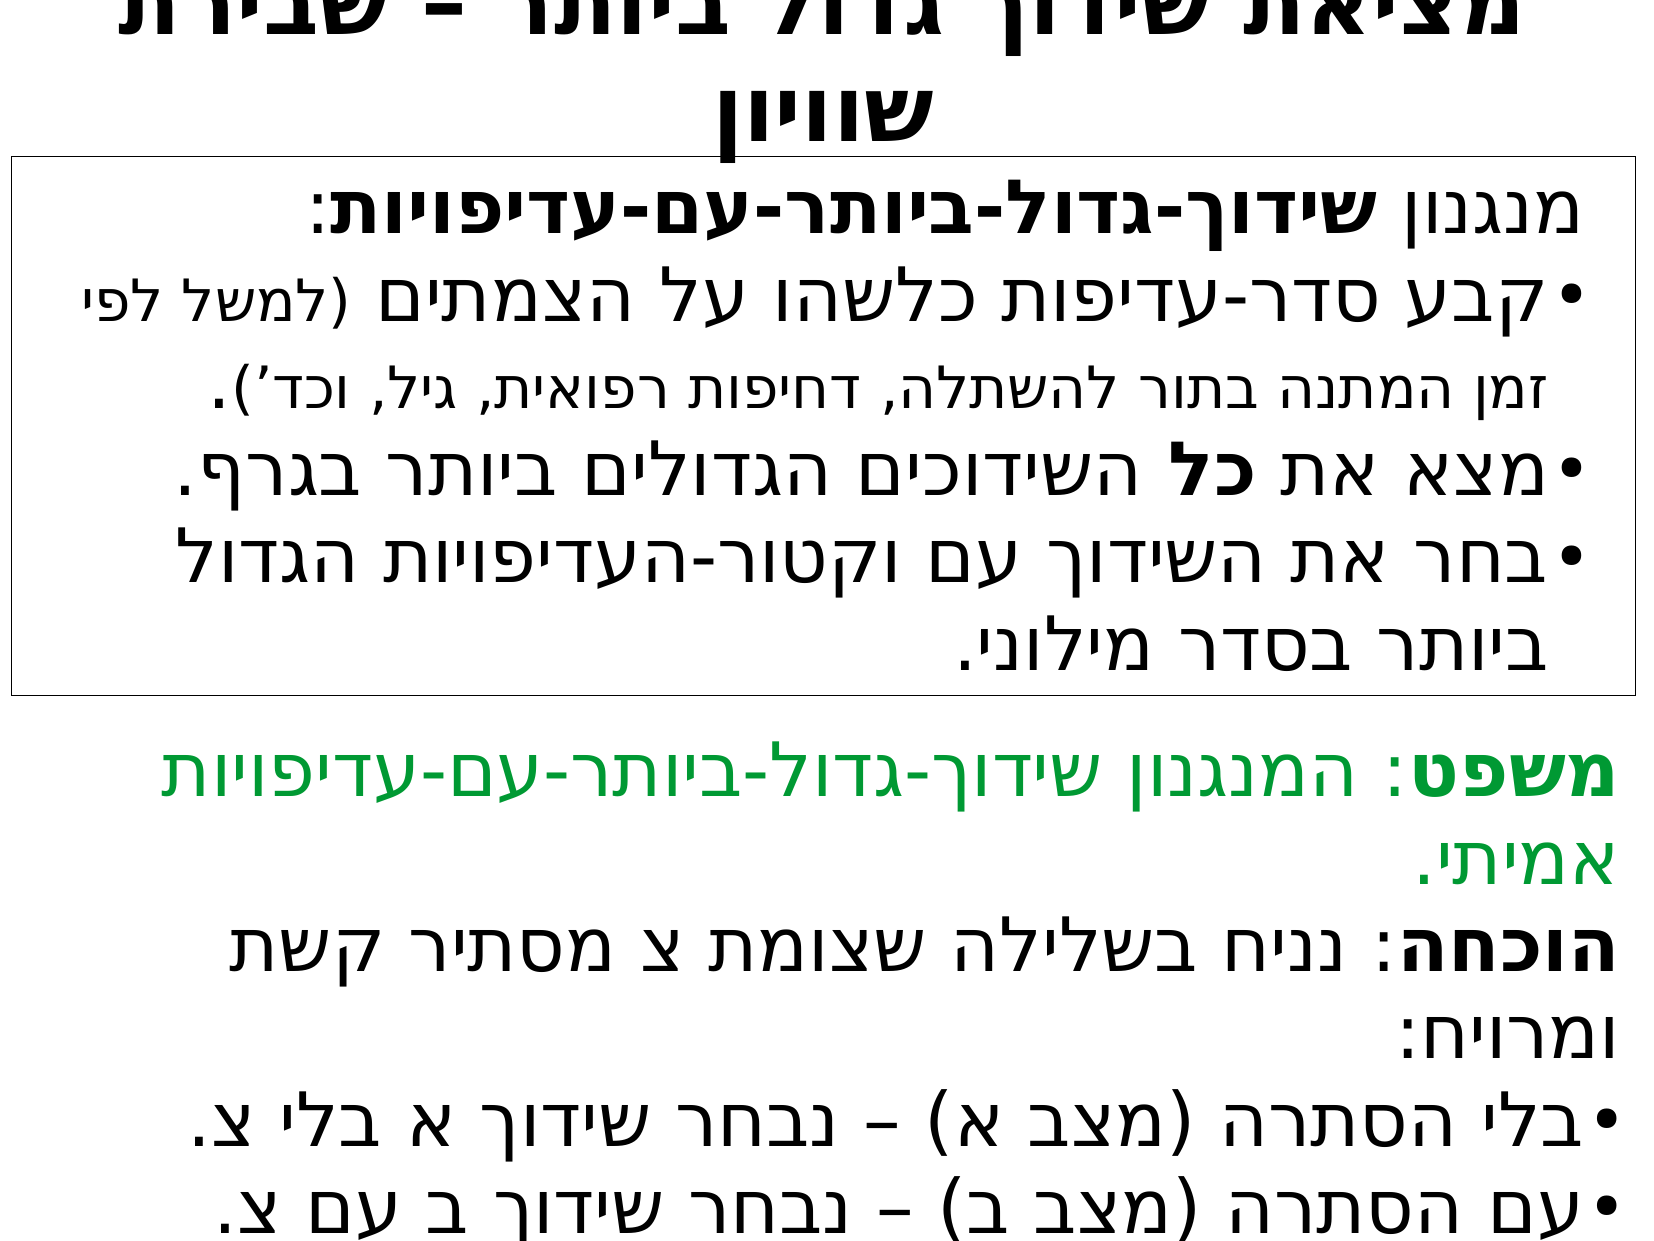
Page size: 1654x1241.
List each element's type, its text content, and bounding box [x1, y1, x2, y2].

text_box מנגנון שידוך-גדול-ביותר-עם-עדיפויות: קבע סדר-עדיפות כלשהו על הצמתים (למשל לפי זמן המתנה בתור להשתלה, דחיפות רפואית, גיל, וכד’). מצא את כל השידוכים הגדולים ביותר בגרף. בחר את השידוך עם וקטור-העדיפויות הגדול ביותר בסדר מילוני. [11, 156, 1636, 669]
title מציאת שידוך גדול ביותר – שבירת שוויון [11, 0, 1636, 121]
text_box משפט: המנגנון שידוך-גדול-ביותר-עם-עדיפויות אמיתי. הוכחה: נניח בשלילה שצומת צ מסתיר קשת ומרויח: בלי הסתרה (מצב א) – נבחר שידוך א בלי צ. עם הסתרה (מצב ב) – נבחר שידוך ב עם צ. אבל שידוך א זמין במצב ב, ושידוך ב זמין במצב א. לכן בשני המצבים ייבחר אותו שידוך – סתירה. [45, 720, 1636, 1232]
